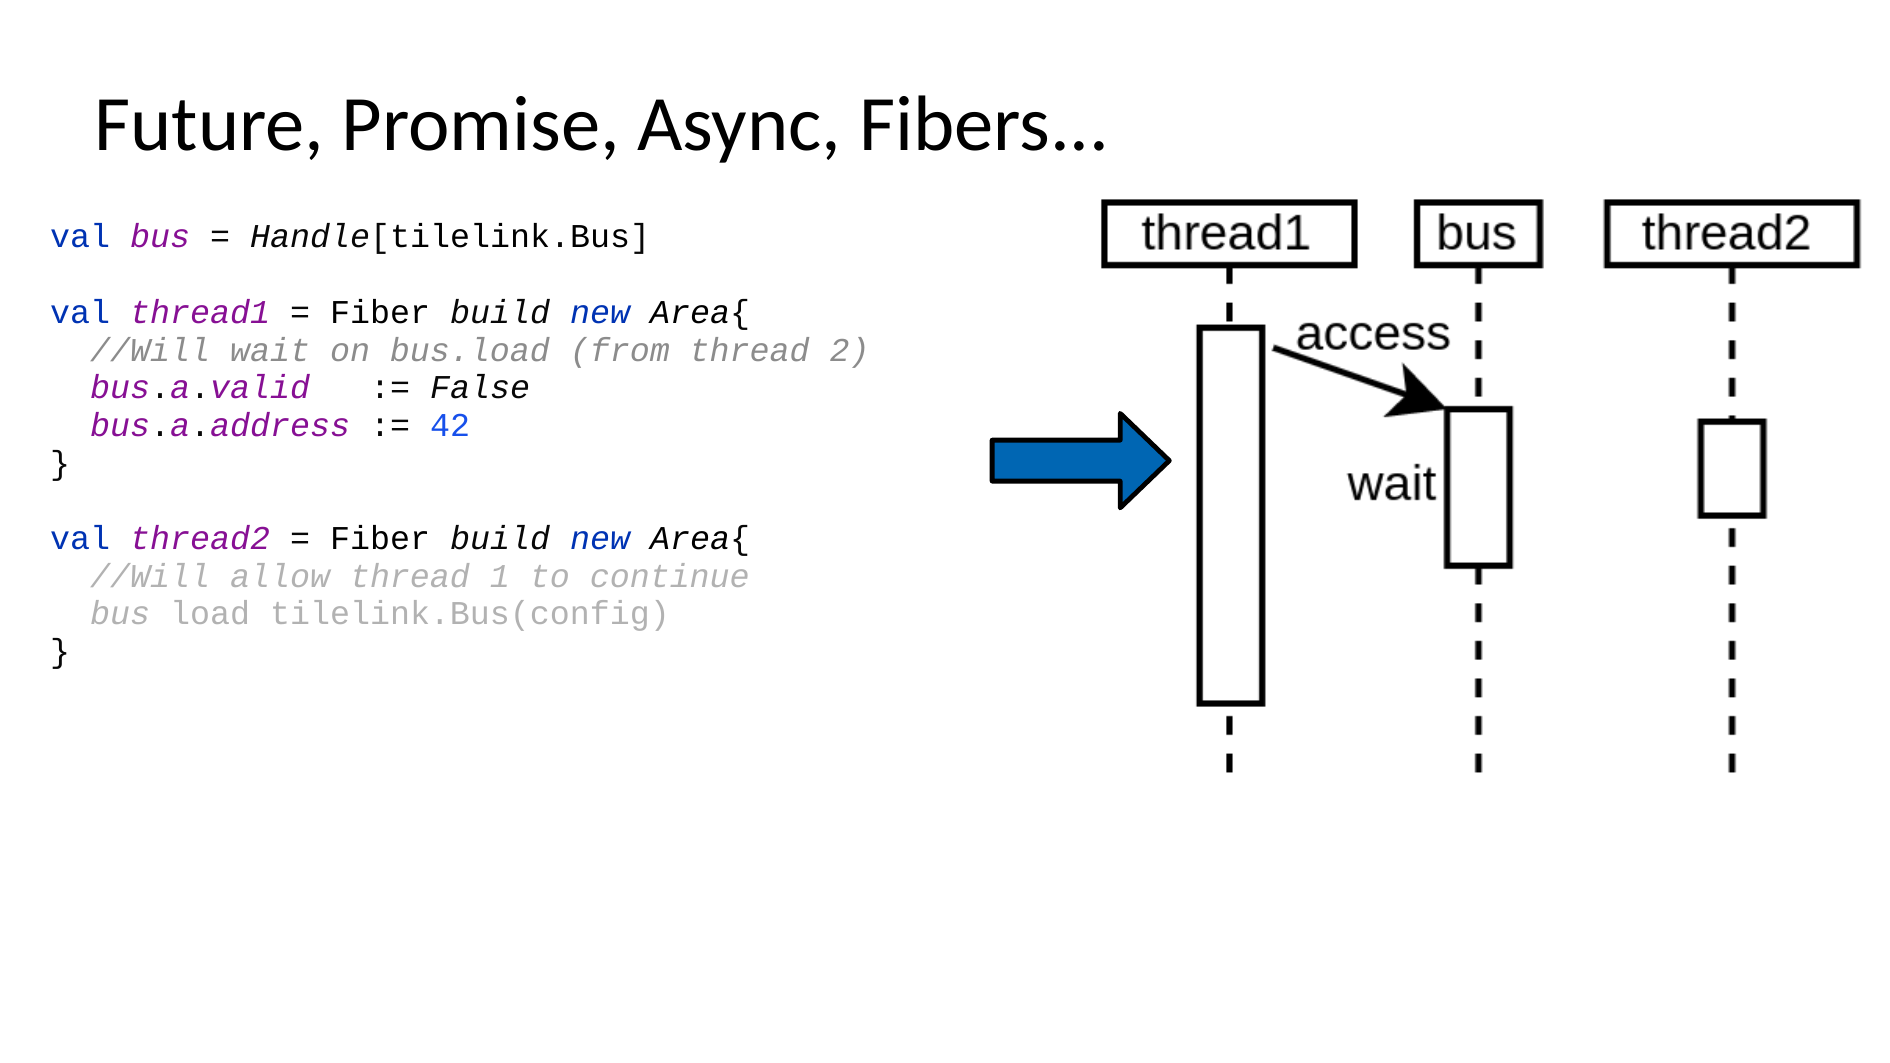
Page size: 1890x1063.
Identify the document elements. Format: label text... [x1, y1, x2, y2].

text_box val bus = Handle[tilelink.Bus] val thread1 = Fiber build new Area{ //Will wait on bus.load (from thread 2) bus.a.valid := False bus.a.address := 42 } val thread2 = Fiber build new Area{ //Will allow thread 1 to continue bus load tilelink.Bus(config) } [35, 212, 1099, 1063]
title Future, Promise, Async, Fibers... [94, 42, 1796, 212]
picture [1039, 137, 1890, 851]
